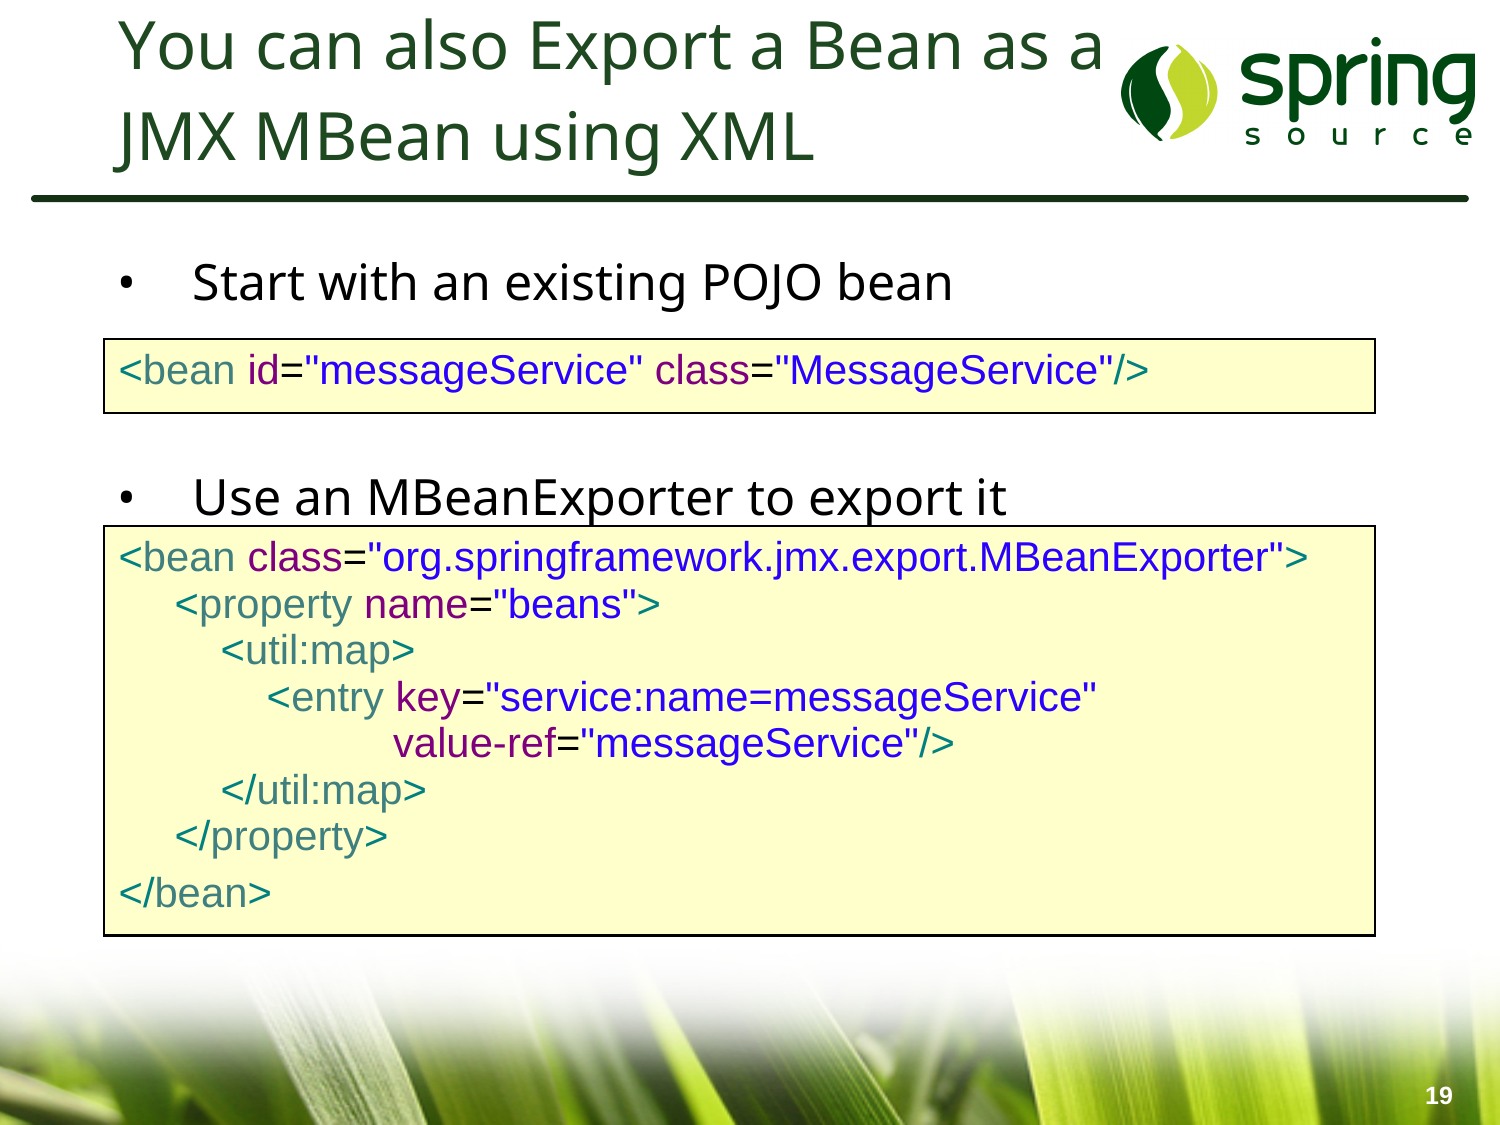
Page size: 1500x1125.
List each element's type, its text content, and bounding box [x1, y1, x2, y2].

title You can also Export a Bean as a JMX MBean using XML [103, 0, 1136, 178]
text_box <bean id="messageService" class="MessageService"/> [103, 338, 1376, 414]
list Start with an existing POJO bean Use an MBeanExporter to export it [103, 239, 1394, 512]
text_box <bean class="org.springframework.jmx.export.MBeanExporter"> <property name="beans"> <util:map> <entry key="service:name=messageService" value-ref="messageService"/> </util:map> </property> </bean> [103, 526, 1376, 936]
picture [1136, 37, 1475, 145]
picture [0, 944, 1500, 1125]
